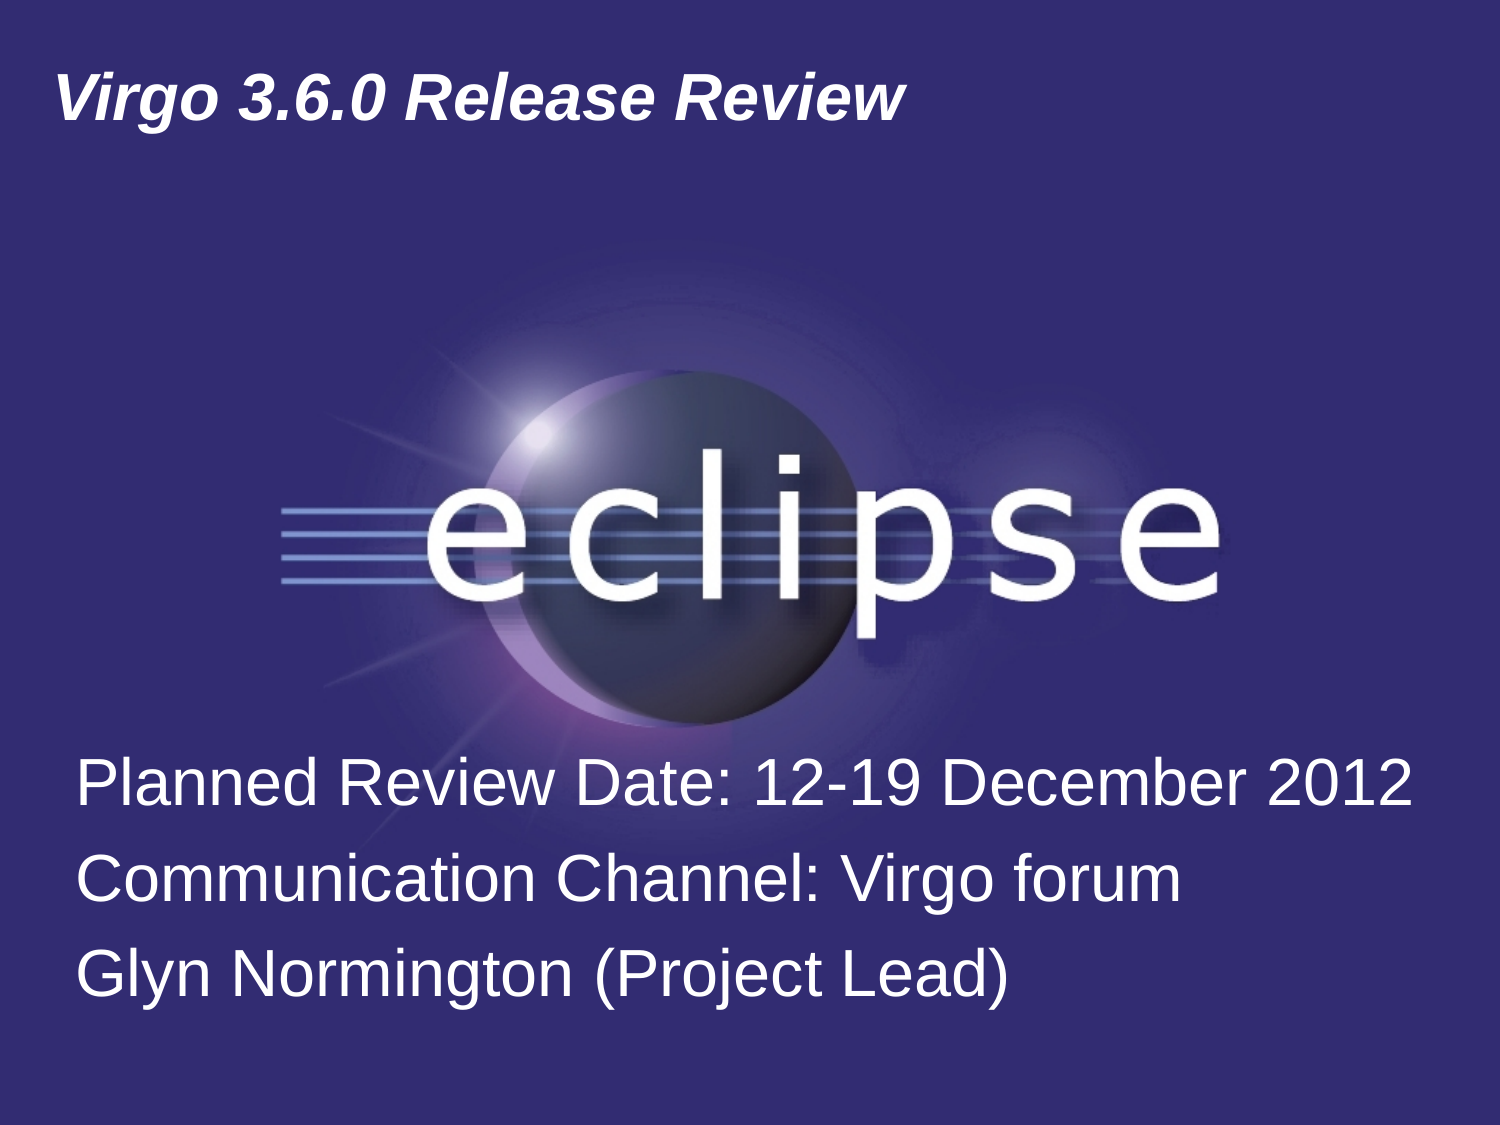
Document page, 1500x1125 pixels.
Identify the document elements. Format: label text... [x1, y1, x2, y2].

title Virgo 3.6.0 Release Review [37, 58, 1417, 316]
picture [0, 0, 1500, 1125]
subtitle Planned Review Date: 12-19 December 2012 Communication Channel: Virgo forum Glyn Normington (Project Lead) [75, 745, 1425, 1011]
